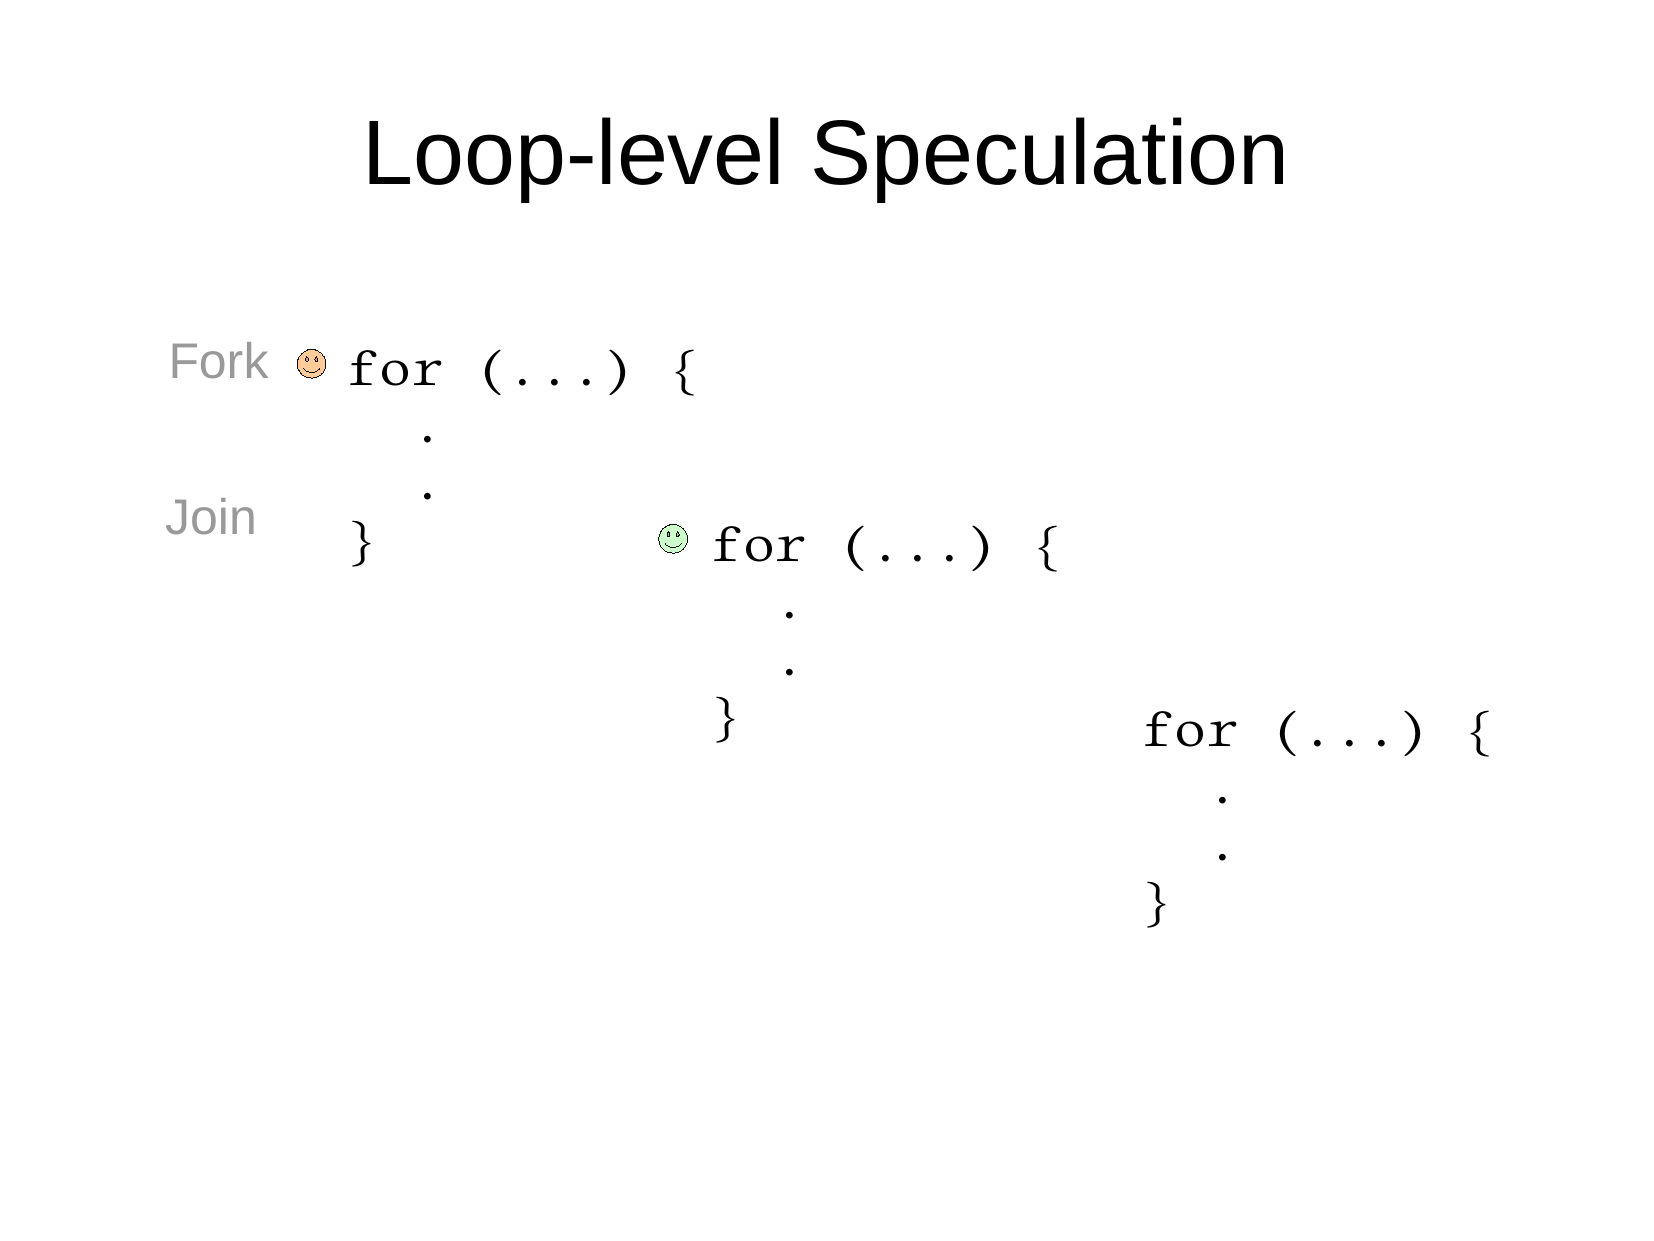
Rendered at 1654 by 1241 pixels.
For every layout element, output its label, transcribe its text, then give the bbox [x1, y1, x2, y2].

text_box Fork [153, 326, 284, 398]
text_box for (...) { . . } [333, 333, 766, 682]
title Loop-level Speculation [82, 49, 1571, 257]
text_box [297, 349, 326, 379]
text_box for (...) { . . } [696, 509, 1129, 858]
text_box for (...) { . . } [1128, 694, 1561, 1043]
text_box Join [150, 482, 281, 554]
text_box [658, 524, 688, 554]
